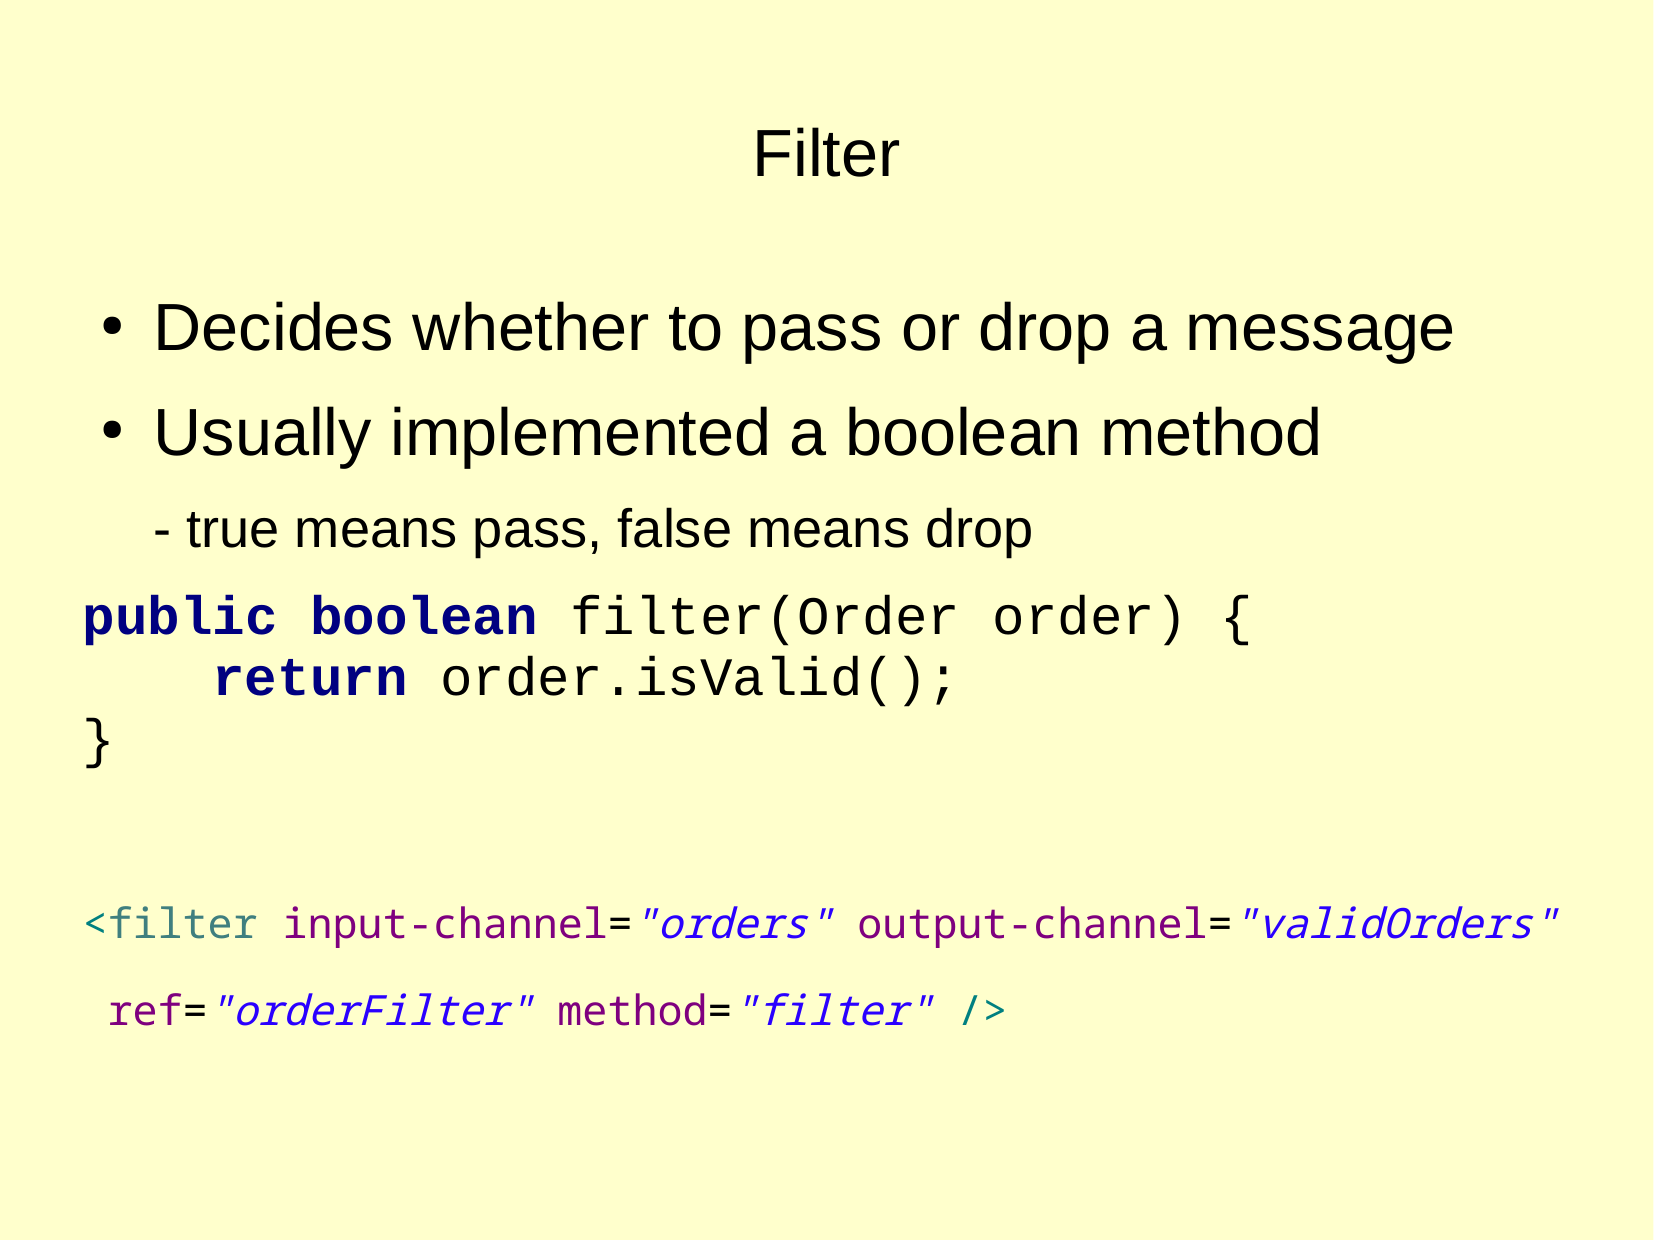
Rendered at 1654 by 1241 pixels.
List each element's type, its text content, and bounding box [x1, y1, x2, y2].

list Decides whether to pass or drop a message Usually implemented a boolean method - true means pass, false means drop public boolean filter(Order order) { return order.isValid(); } <filter input-channel="orders" output-channel="validOrders" ref="orderFilter" method="filter" /> [82, 290, 1571, 1109]
title Filter [82, 49, 1571, 257]
